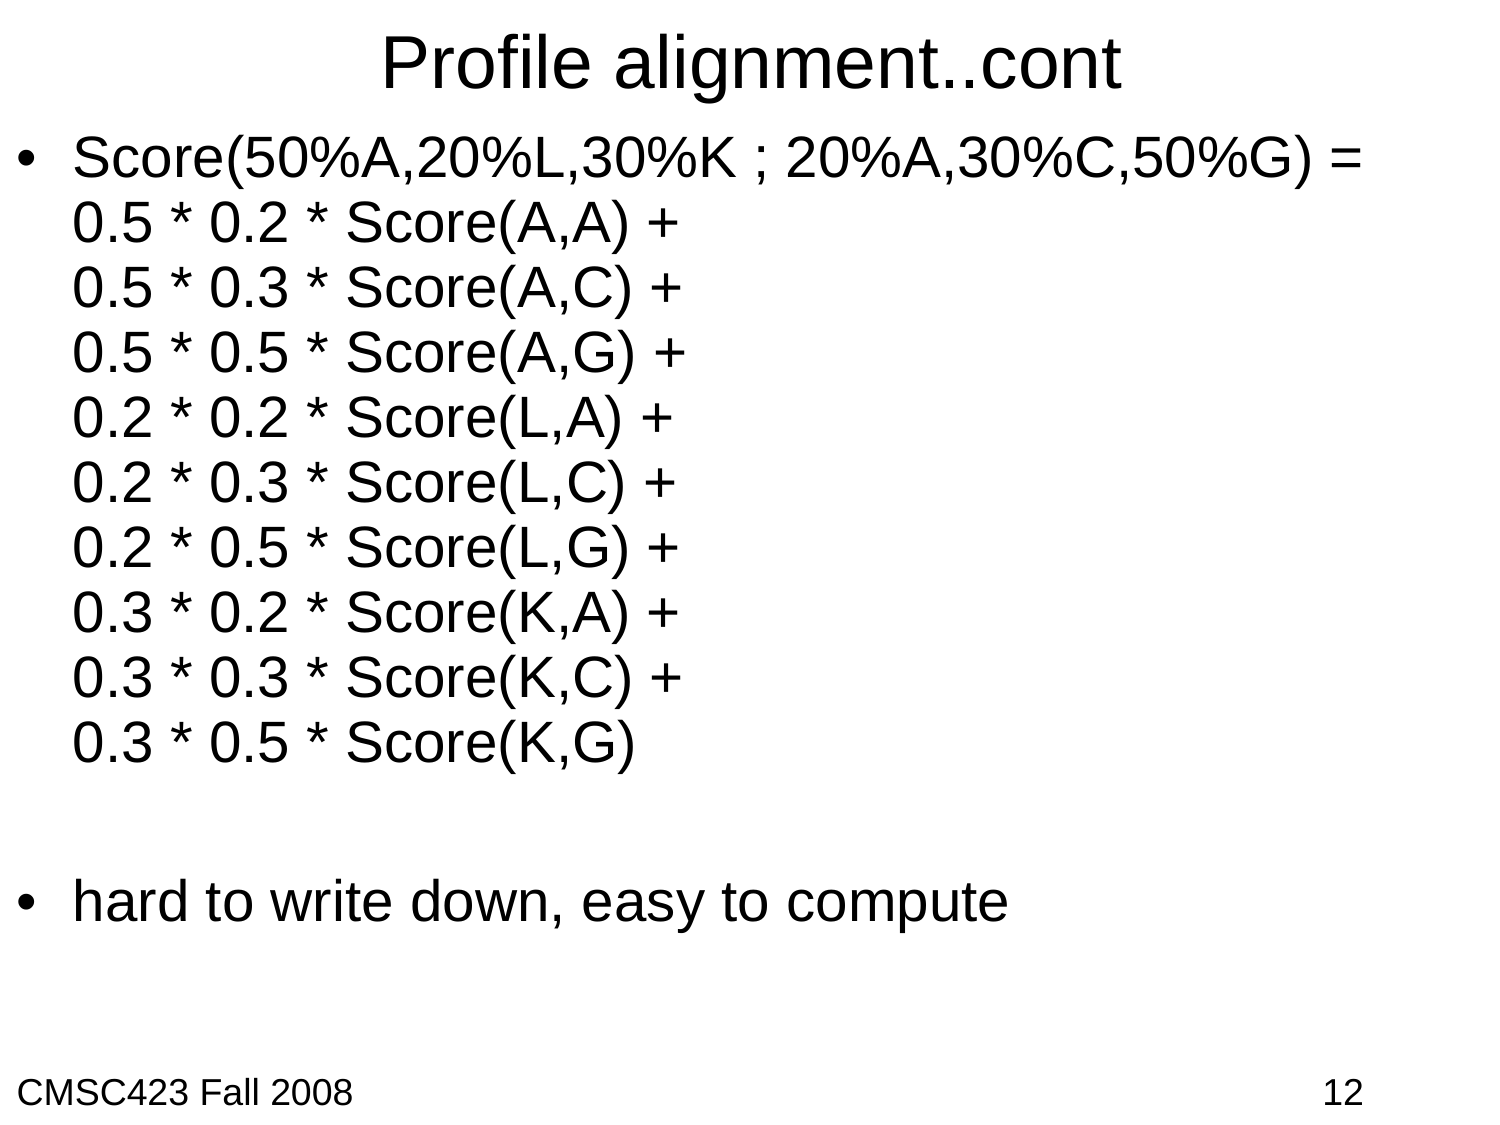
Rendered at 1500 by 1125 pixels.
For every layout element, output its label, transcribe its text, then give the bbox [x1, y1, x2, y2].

list Score(50%A,20%L,30%K ; 20%A,30%C,50%G) = 0.5 * 0.2 * Score(A,A) + 0.5 * 0.3 * Score(A,C) + 0.5 * 0.5 * Score(A,G) + 0.2 * 0.2 * Score(L,A) + 0.2 * 0.3 * Score(L,C) + 0.2 * 0.5 * Score(L,G) + 0.3 * 0.2 * Score(K,A) + 0.3 * 0.3 * Score(K,C) + 0.3 * 0.5 * Score(K,G) hard to write down, easy to compute [16, 124, 1485, 1057]
title Profile alignment..cont [19, 17, 1485, 108]
